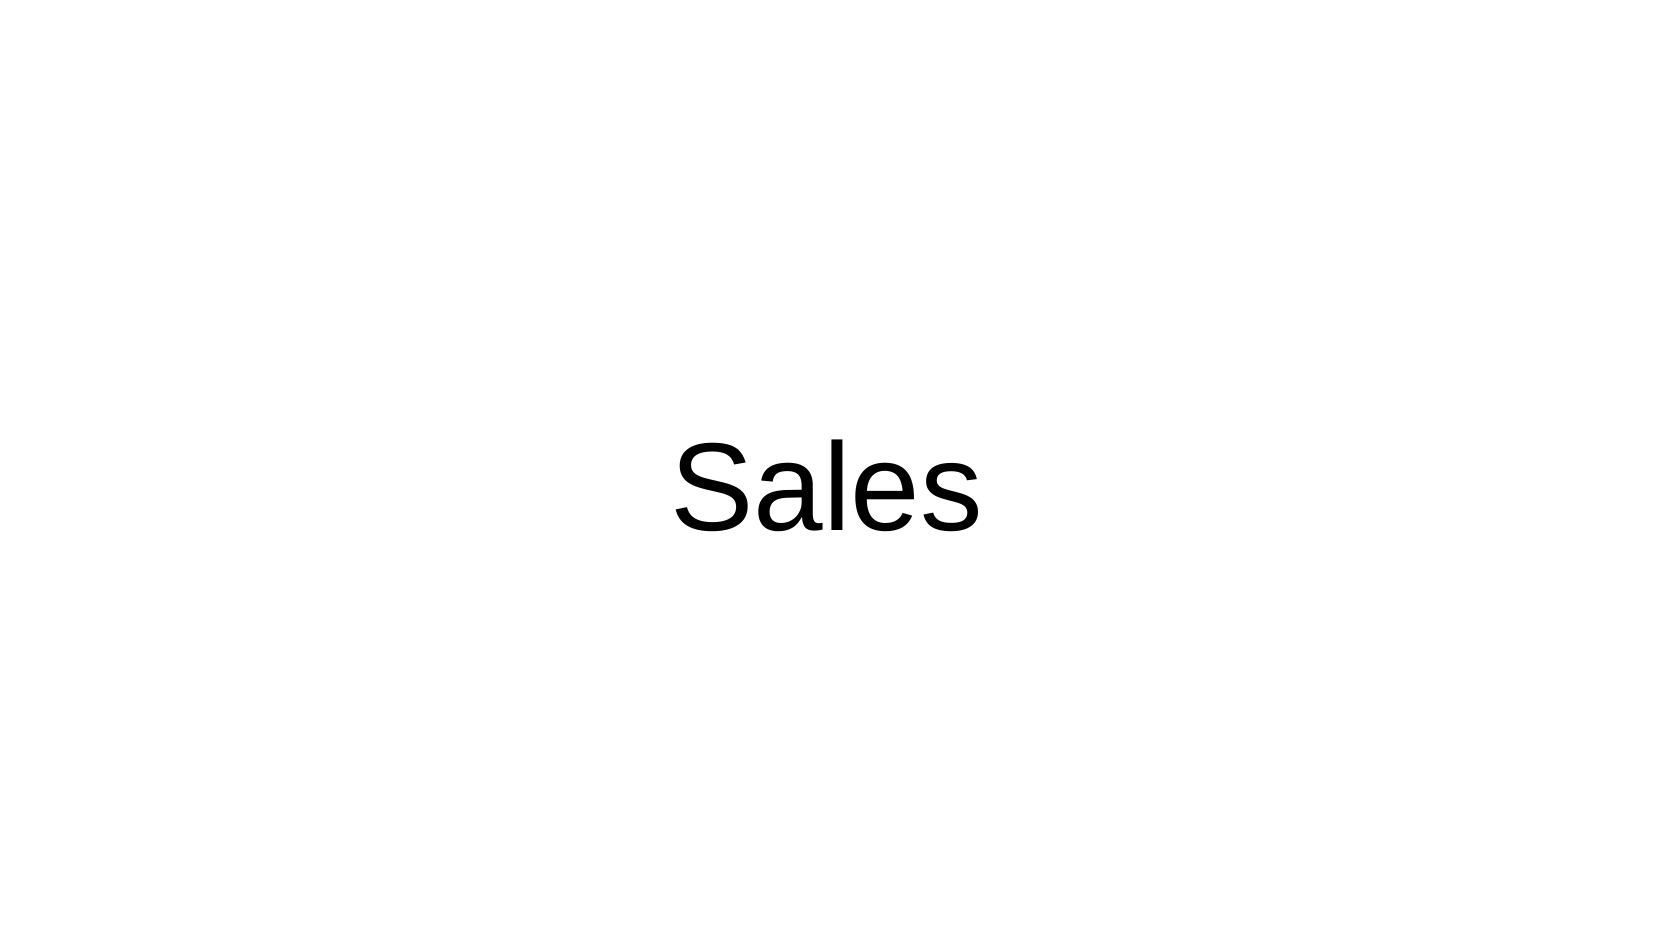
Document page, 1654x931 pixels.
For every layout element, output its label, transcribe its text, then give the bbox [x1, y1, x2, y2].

subtitle Sales [82, 217, 1571, 758]
